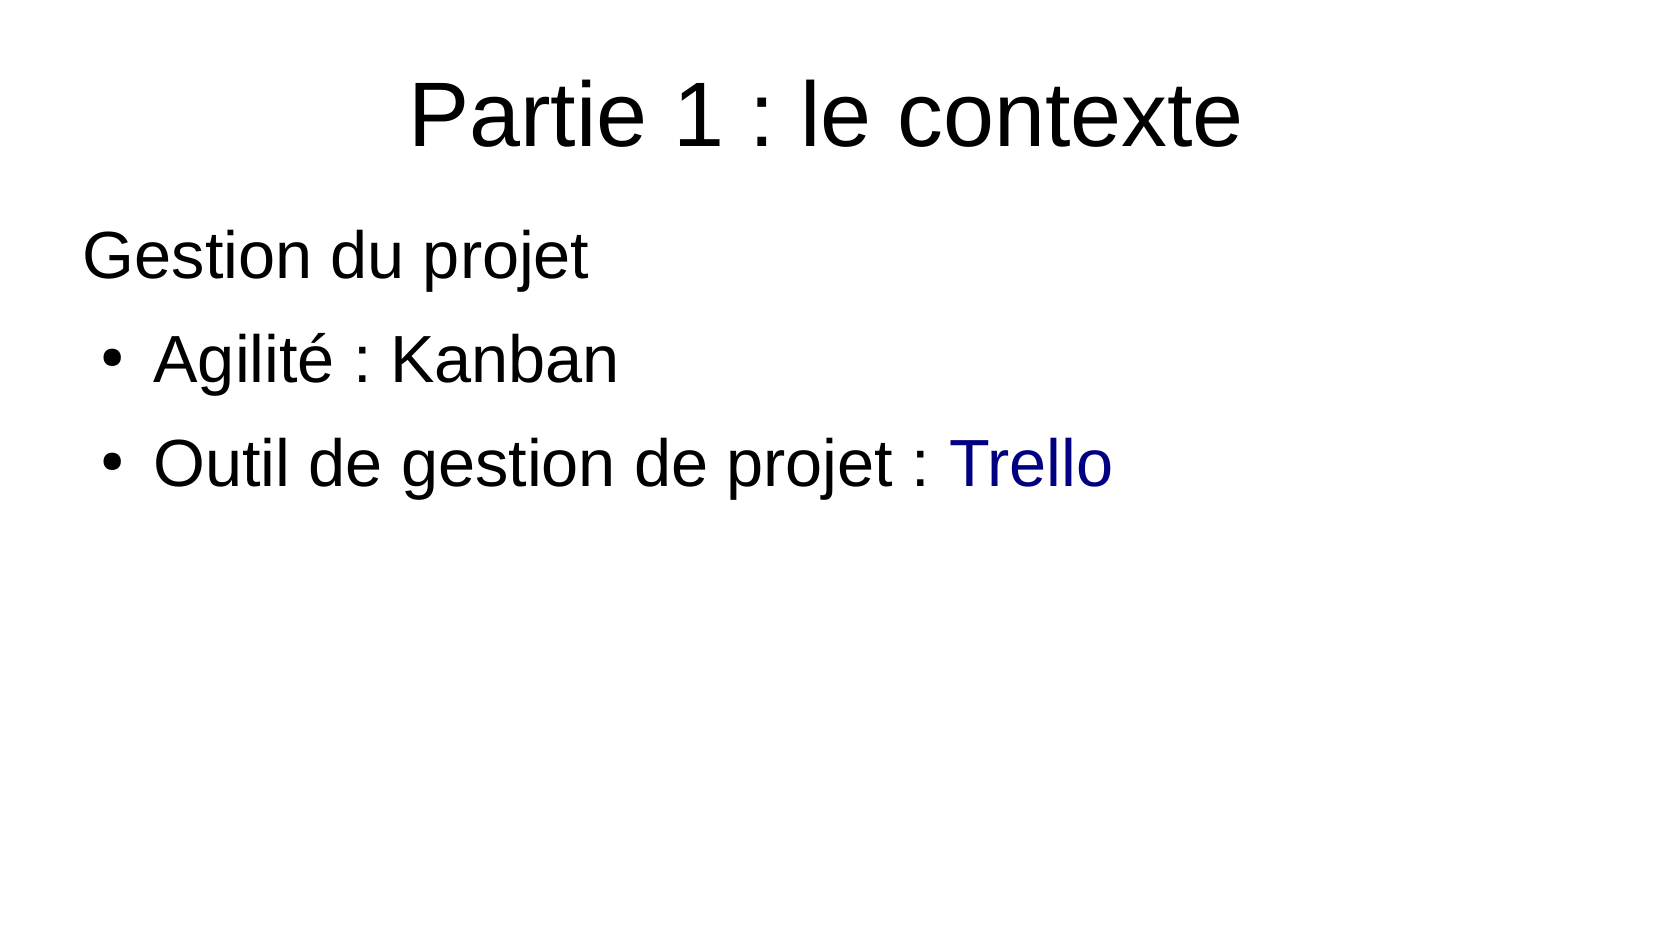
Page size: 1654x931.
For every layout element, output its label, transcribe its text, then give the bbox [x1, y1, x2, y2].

title Partie 1 : le contexte [82, 37, 1571, 193]
list Gestion du projet Agilité : Kanban Outil de gestion de projet : Trello [82, 217, 1571, 758]
